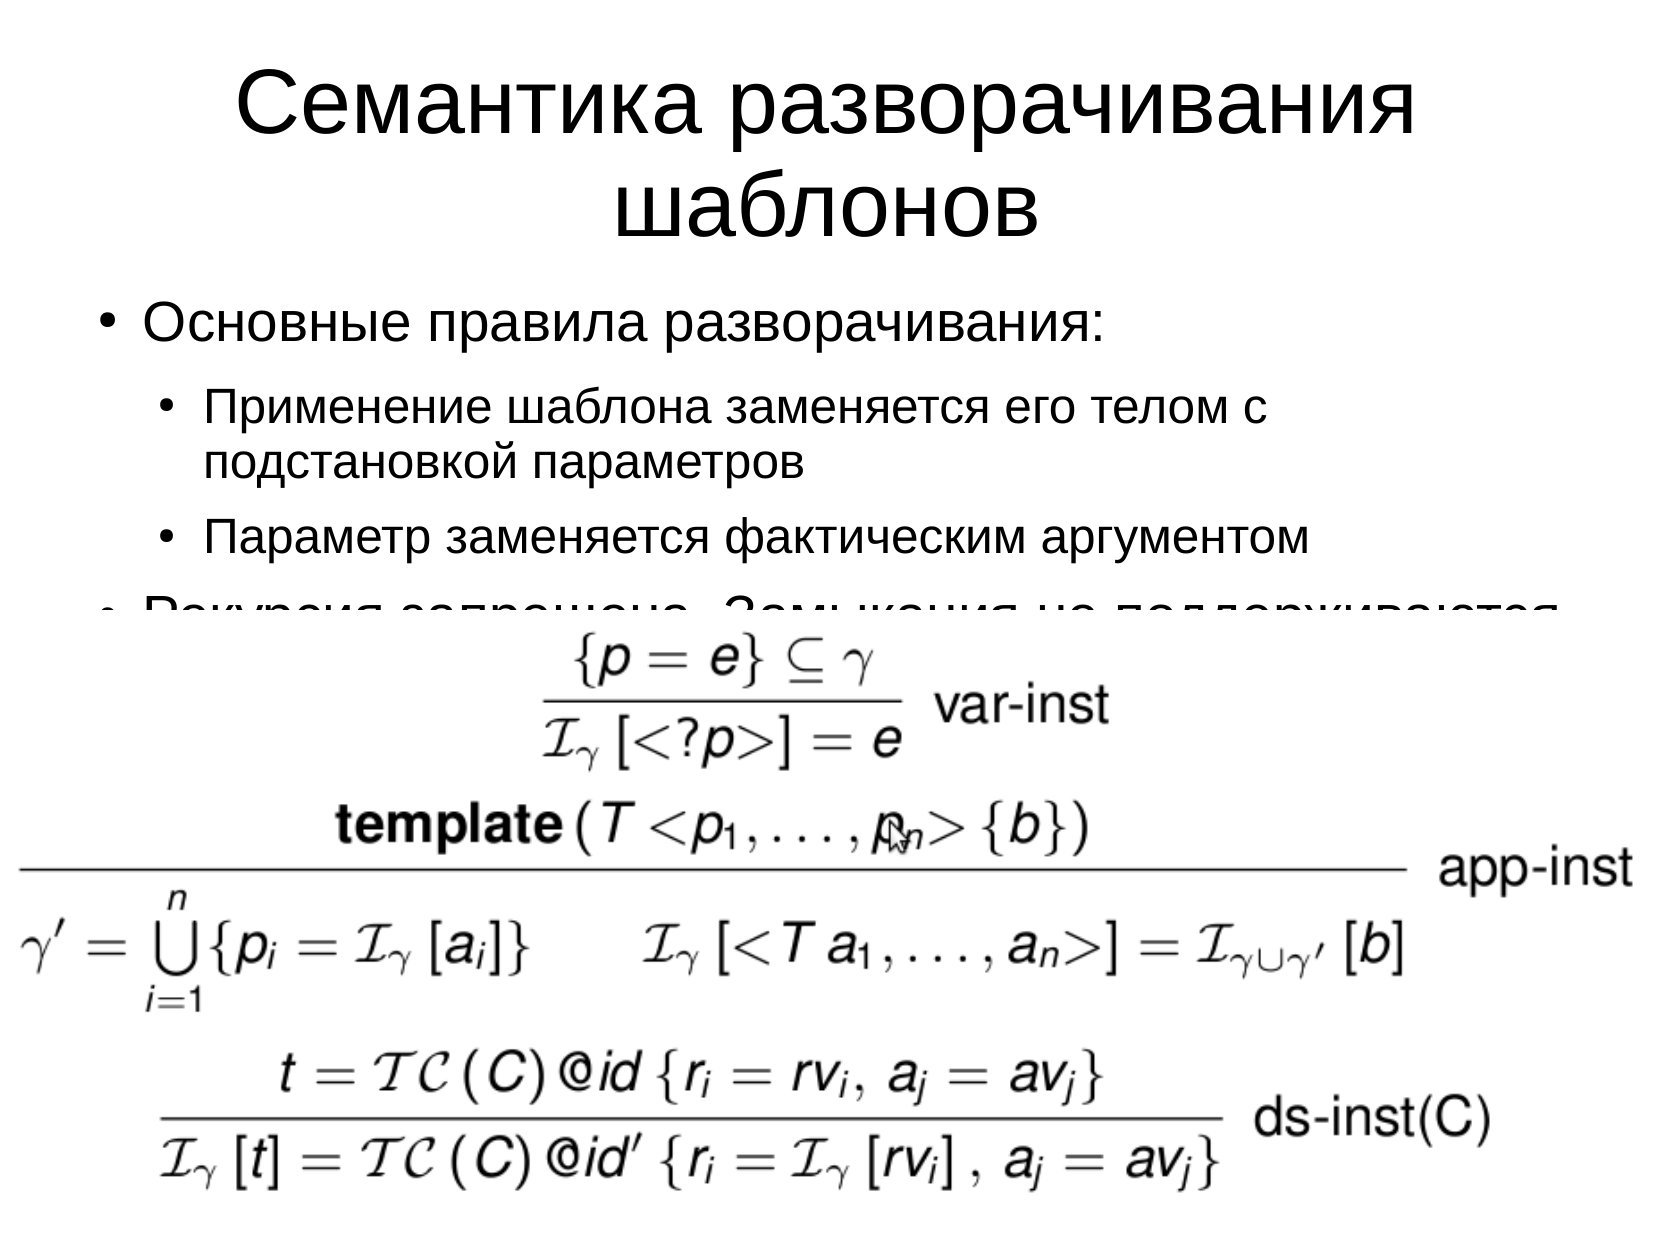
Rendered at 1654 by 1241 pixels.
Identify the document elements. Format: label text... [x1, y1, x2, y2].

list Основные правила разворачивания: Применение шаблона заменяется его телом с подстановкой параметров Параметр заменяется фактическим аргументом Рекурсия запрещена. Замыкания не поддерживаются [82, 290, 1571, 610]
picture [1, 610, 1654, 1232]
title Семантика разворачивания шаблонов [82, 49, 1571, 257]
